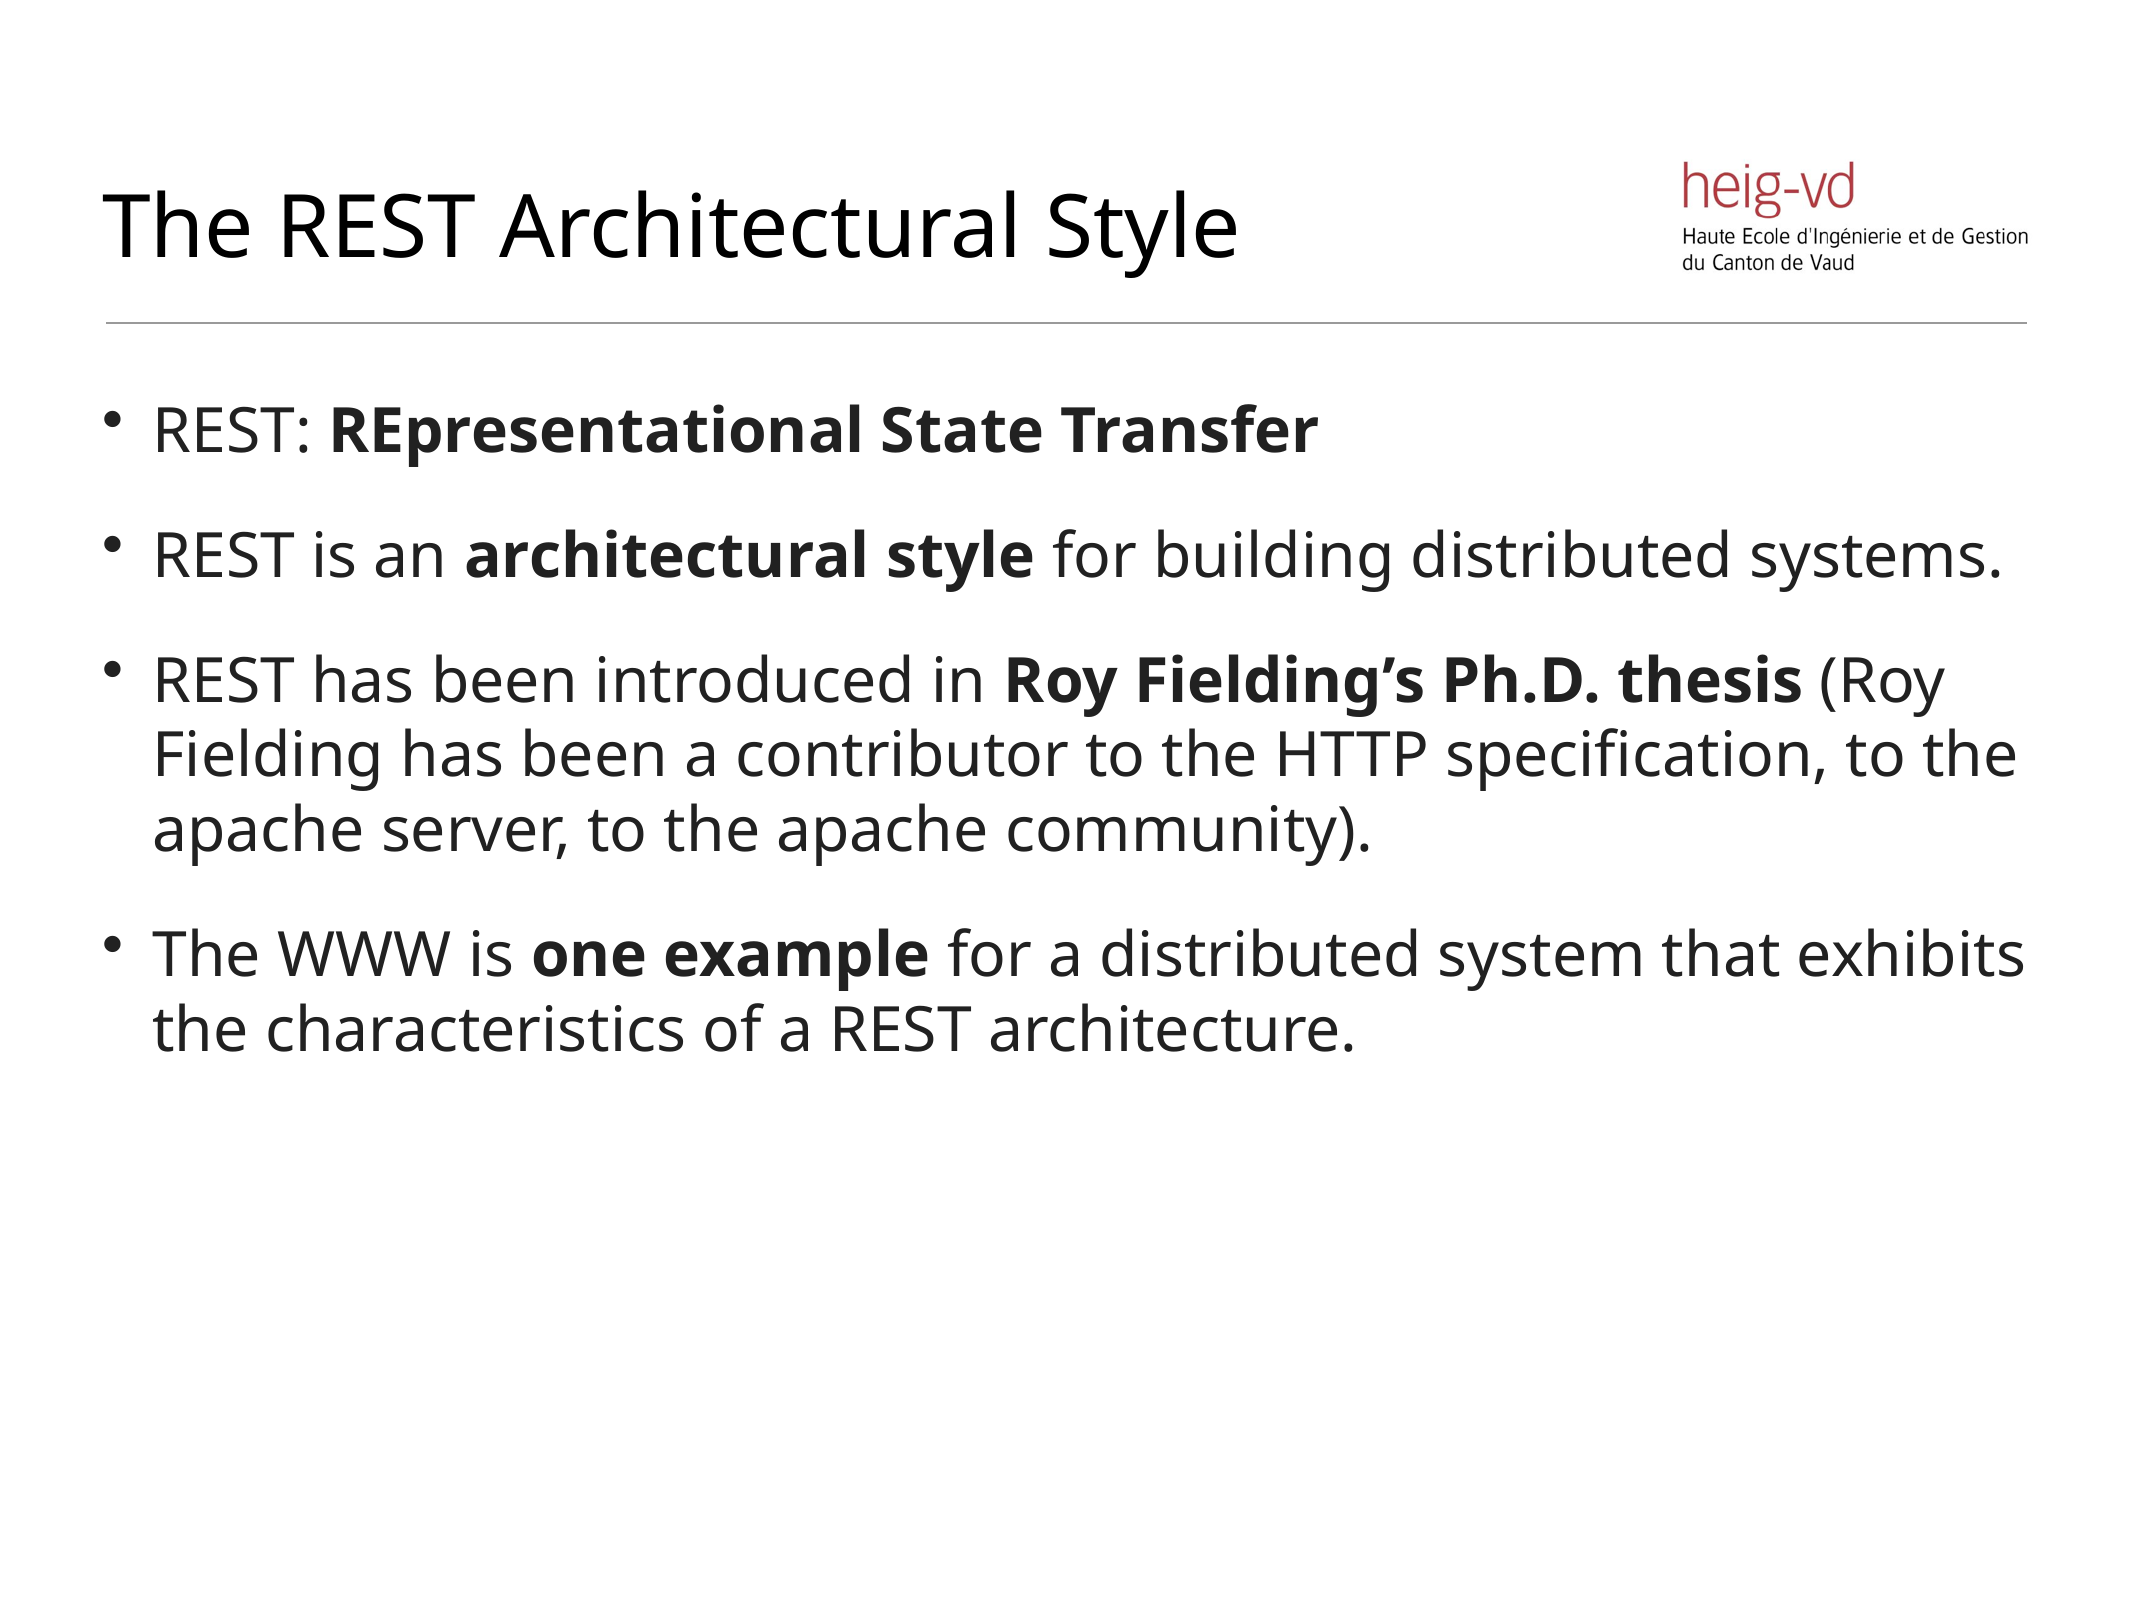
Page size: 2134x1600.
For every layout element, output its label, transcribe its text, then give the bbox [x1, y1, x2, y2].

list REST: REpresentational State Transfer REST is an architectural style for building distributed systems. REST has been introduced in Roy Fielding’s Ph.D. thesis (Roy Fielding has been a contributor to the HTTP specification, to the apache server, to the apache community). The WWW is one example for a distributed system that exhibits the characteristics of a REST architecture. [93, 381, 2040, 1459]
title The REST Architectural Style [93, 54, 2040, 284]
